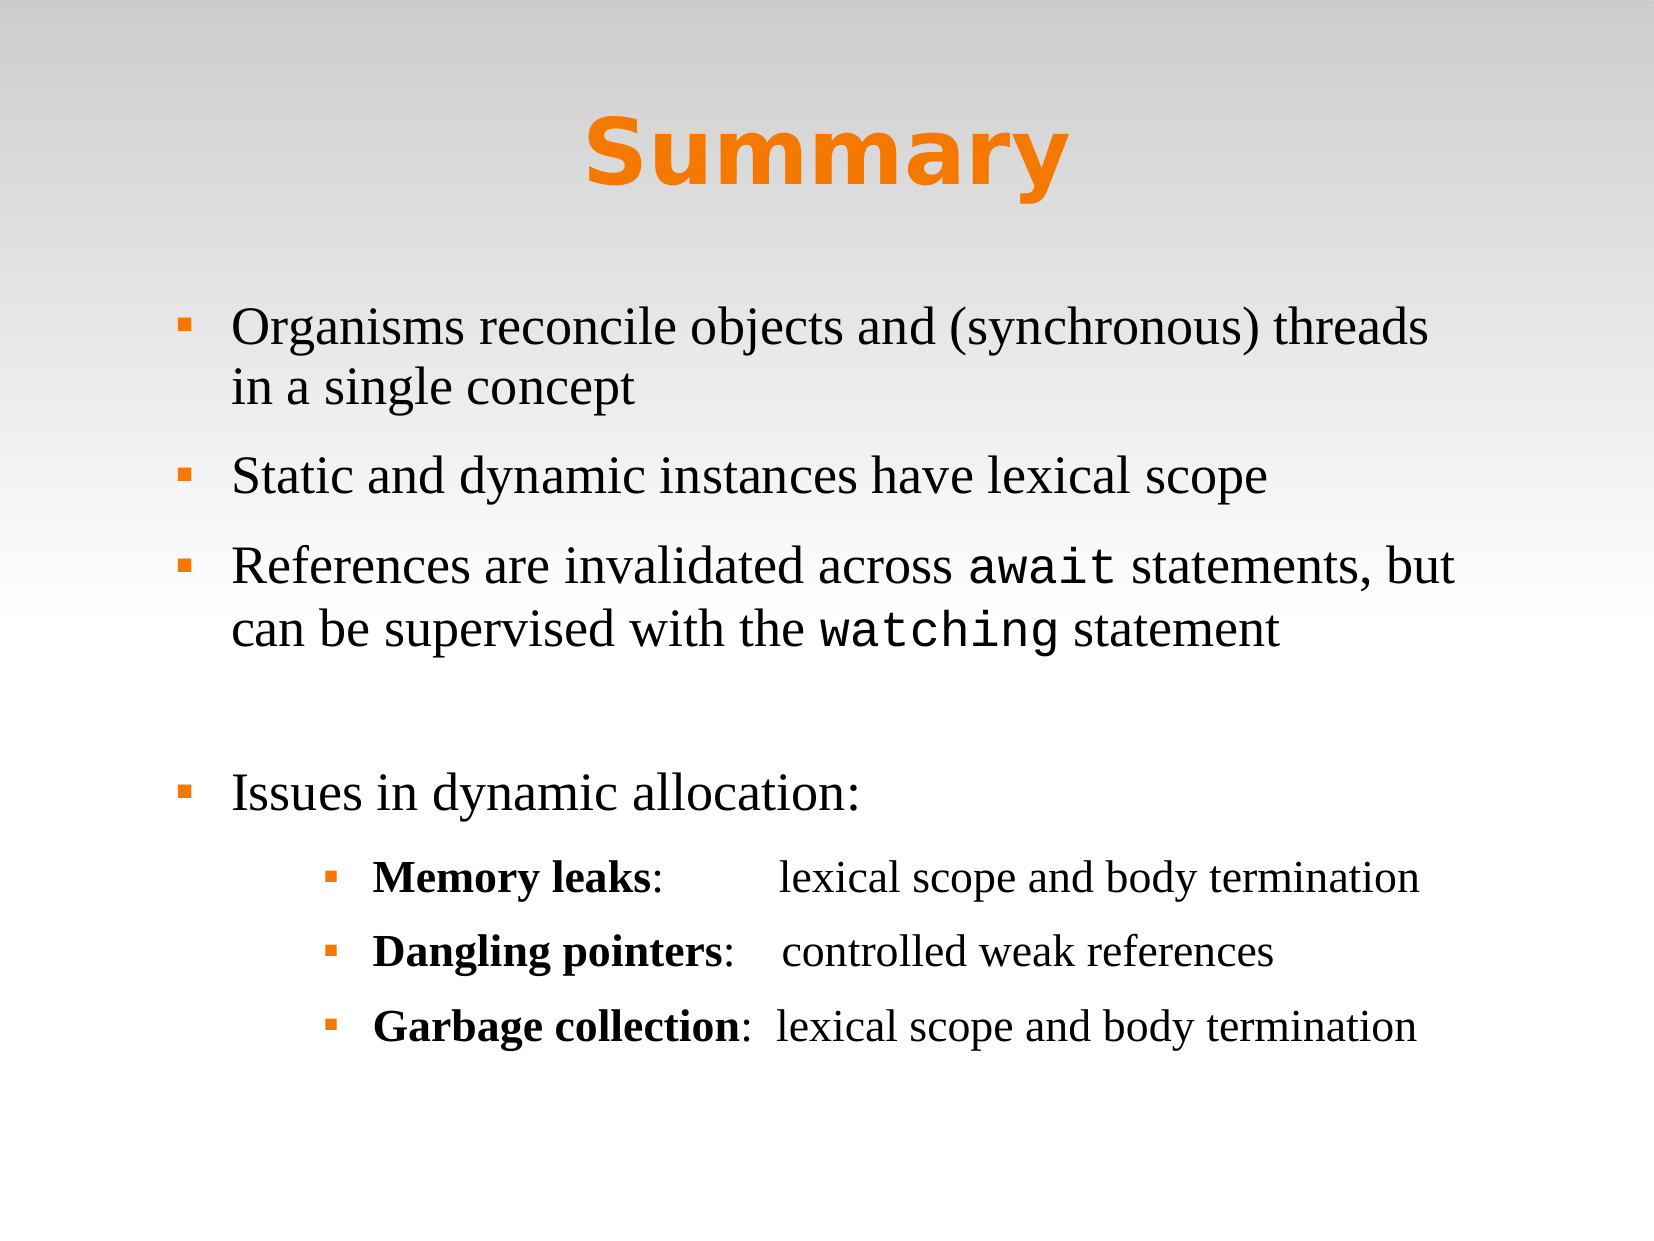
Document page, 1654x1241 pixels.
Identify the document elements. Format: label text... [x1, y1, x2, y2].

title Summary [82, 49, 1571, 257]
list Organisms reconcile objects and (synchronous) threads in a single concept Static and dynamic instances have lexical scope References are invalidated across await statements, but can be supervised with the watching statement Issues in dynamic allocation: Memory leaks: lexical scope and body termination Dangling pointers: controlled weak references Garbage collection: lexical scope and body termination [89, 296, 1463, 1115]
